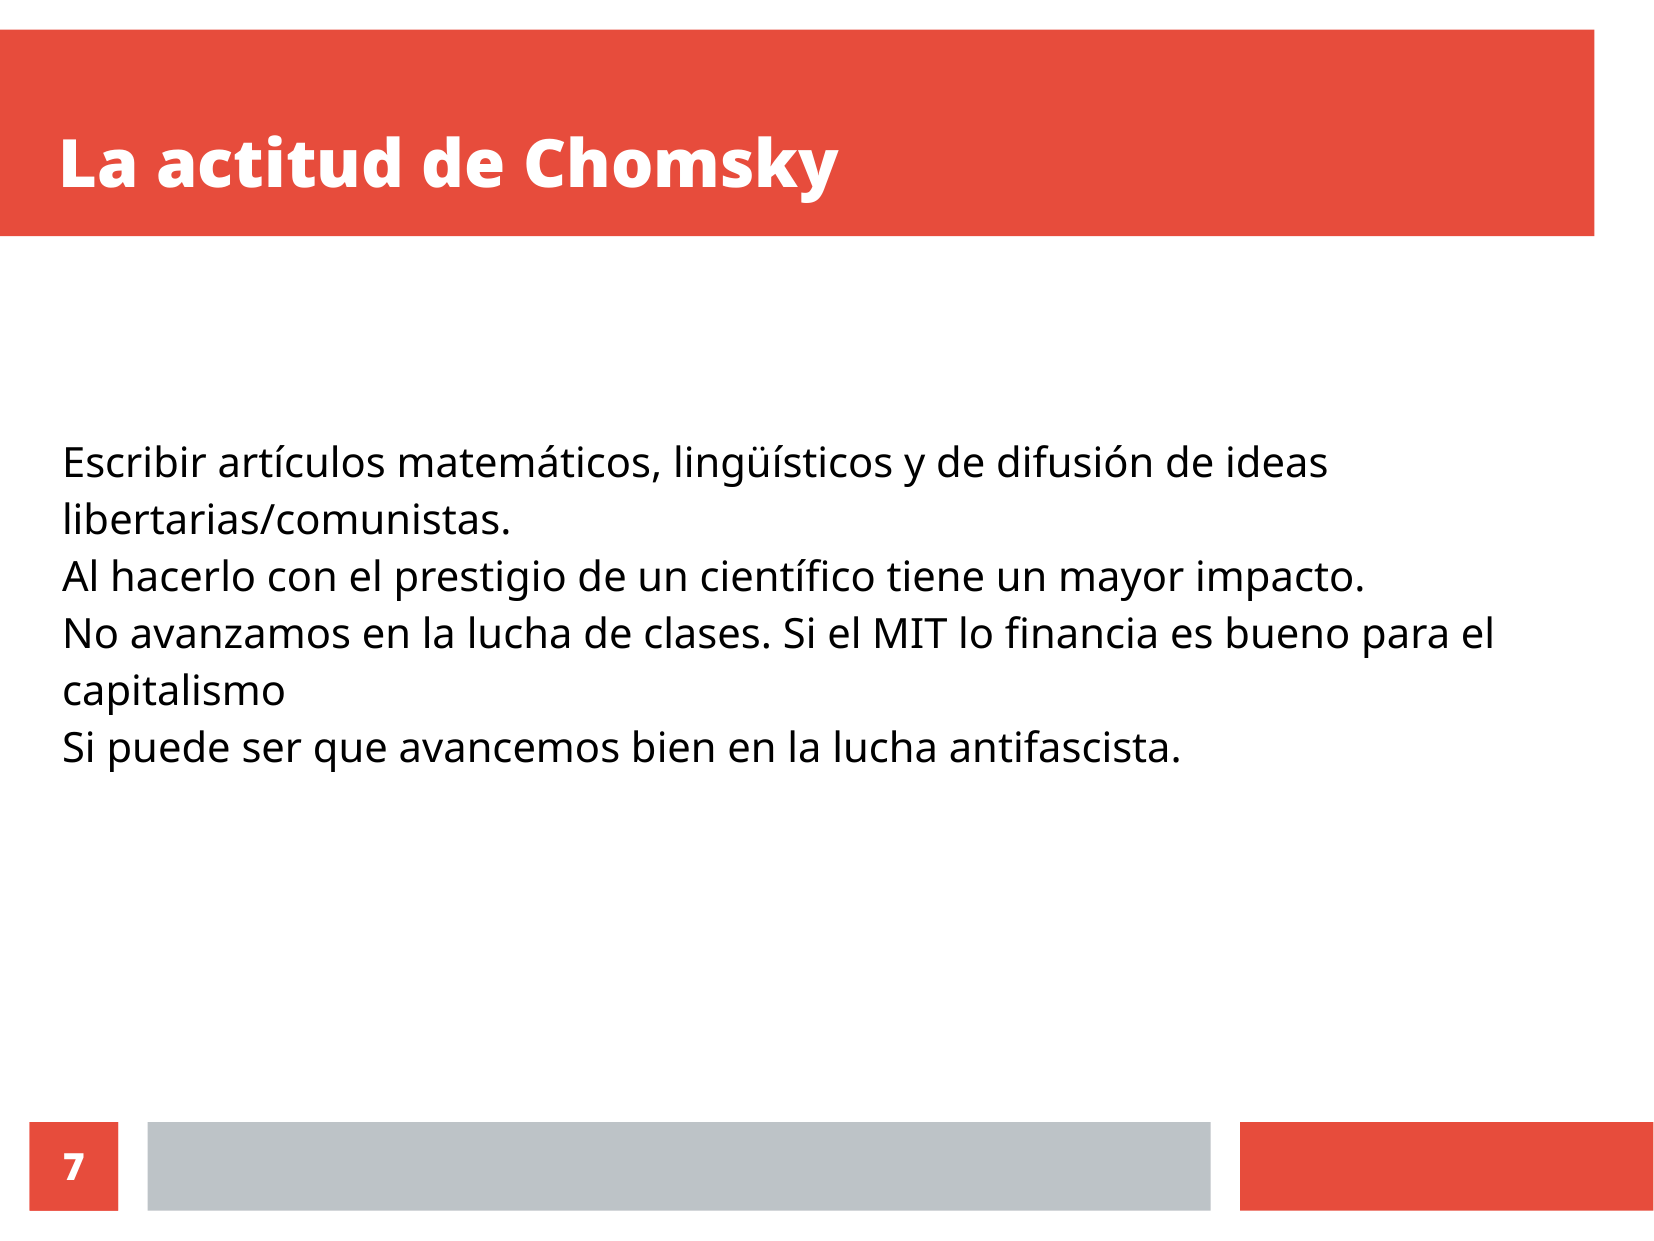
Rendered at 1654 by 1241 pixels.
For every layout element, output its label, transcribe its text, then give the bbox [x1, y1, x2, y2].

text_box Escribir artículos matemáticos, lingüísticos y de difusión de ideas libertarias/comunistas. Al hacerlo con el prestigio de un científico tiene un mayor impacto. No avanzamos en la lucha de clases. Si el MIT lo financia es bueno para el capitalismo Si puede ser que avancemos bien en la lucha antifascista. [47, 425, 1619, 780]
title La actitud de Chomsky [59, 59, 1595, 207]
